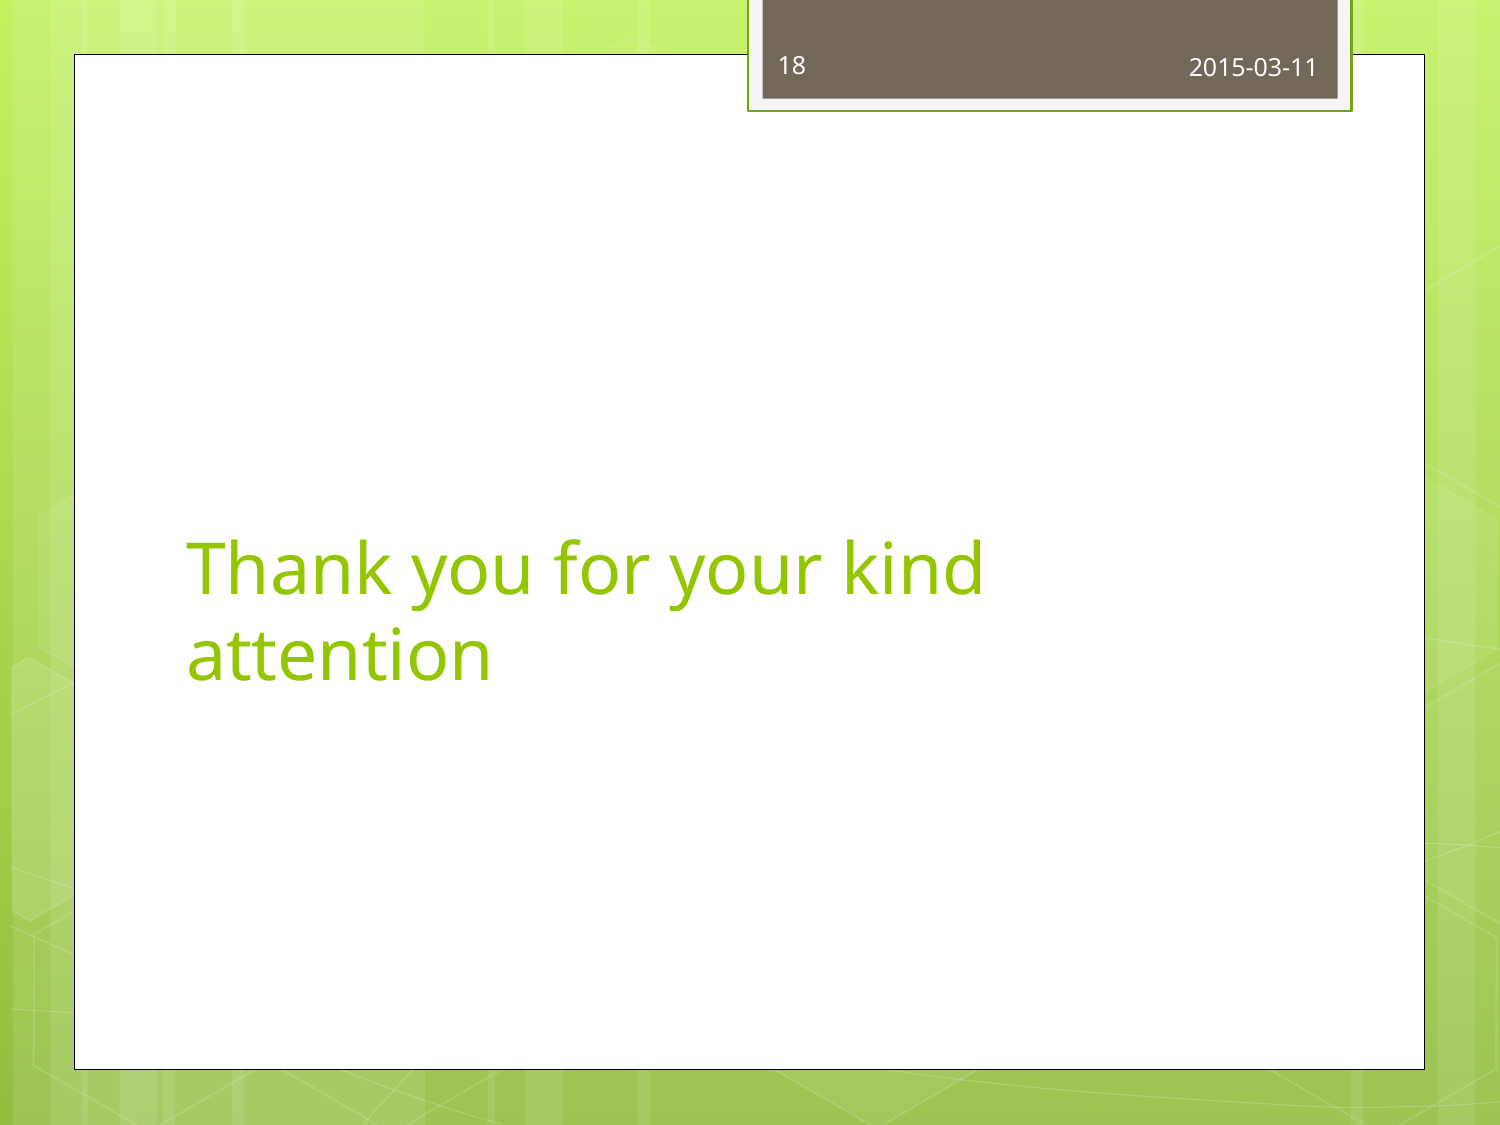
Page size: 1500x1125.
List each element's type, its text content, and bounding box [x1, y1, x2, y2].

slide_number <number> [762, 36, 982, 97]
slide_number 2015-03-11 [983, 36, 1334, 97]
title Thank you for your kind attention [171, 515, 1317, 703]
